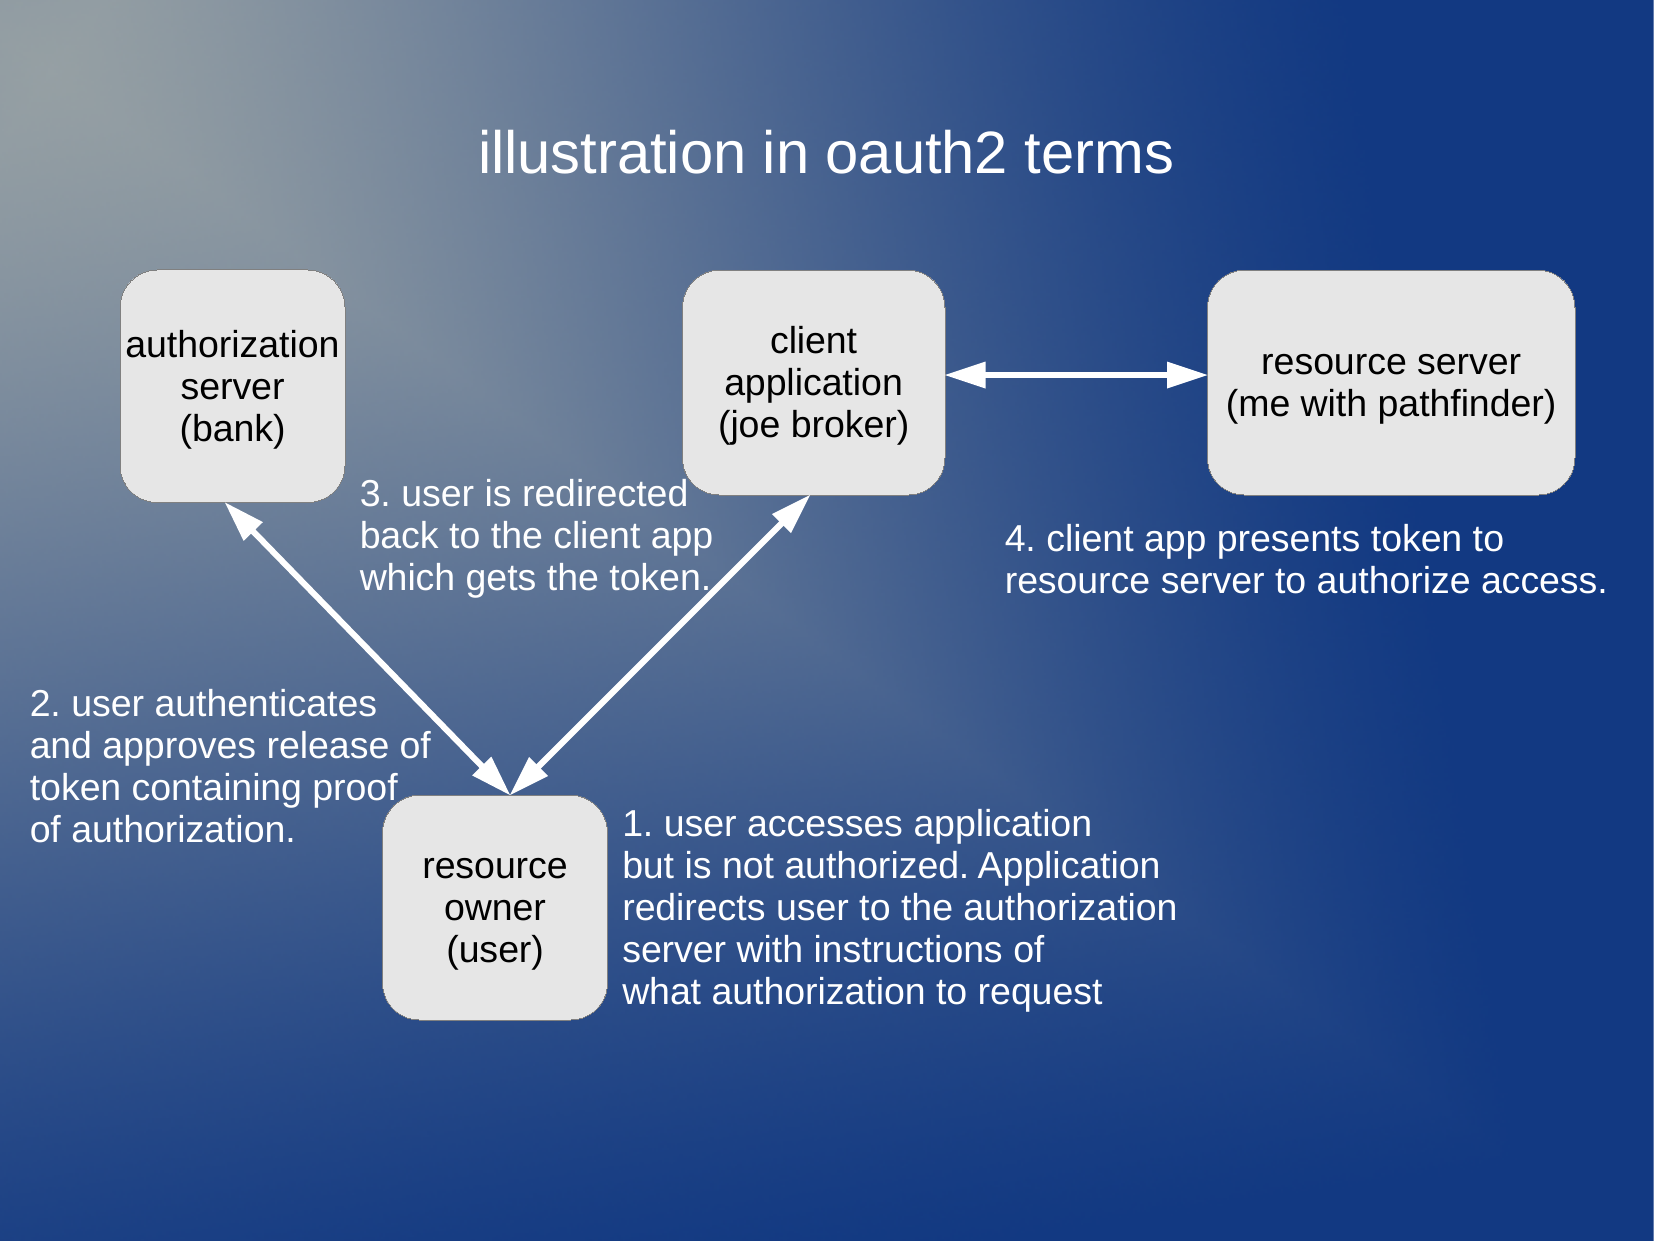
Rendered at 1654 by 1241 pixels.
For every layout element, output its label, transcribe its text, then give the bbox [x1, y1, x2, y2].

text_box resource owner (user) [382, 795, 607, 1021]
title illustration in oauth2 terms [82, 49, 1571, 257]
picture [0, 0, 1654, 1241]
text_box 3. user is redirected back to the client app which gets the token. [345, 465, 736, 606]
text_box 2. user authenticates and approves release of token containing proof of authorization. [15, 675, 451, 859]
text_box client application (joe broker) [682, 270, 946, 496]
text_box 4. client app presents token to resource server to authorize access. [990, 510, 1636, 645]
text_box 1. user accesses application but is not authorized. Application redirects user to the authorization server with instructions of what authorization to request [607, 795, 1193, 1021]
text_box authorization server (bank) [120, 269, 346, 503]
text_box resource server (me with pathfinder) [1207, 270, 1576, 496]
